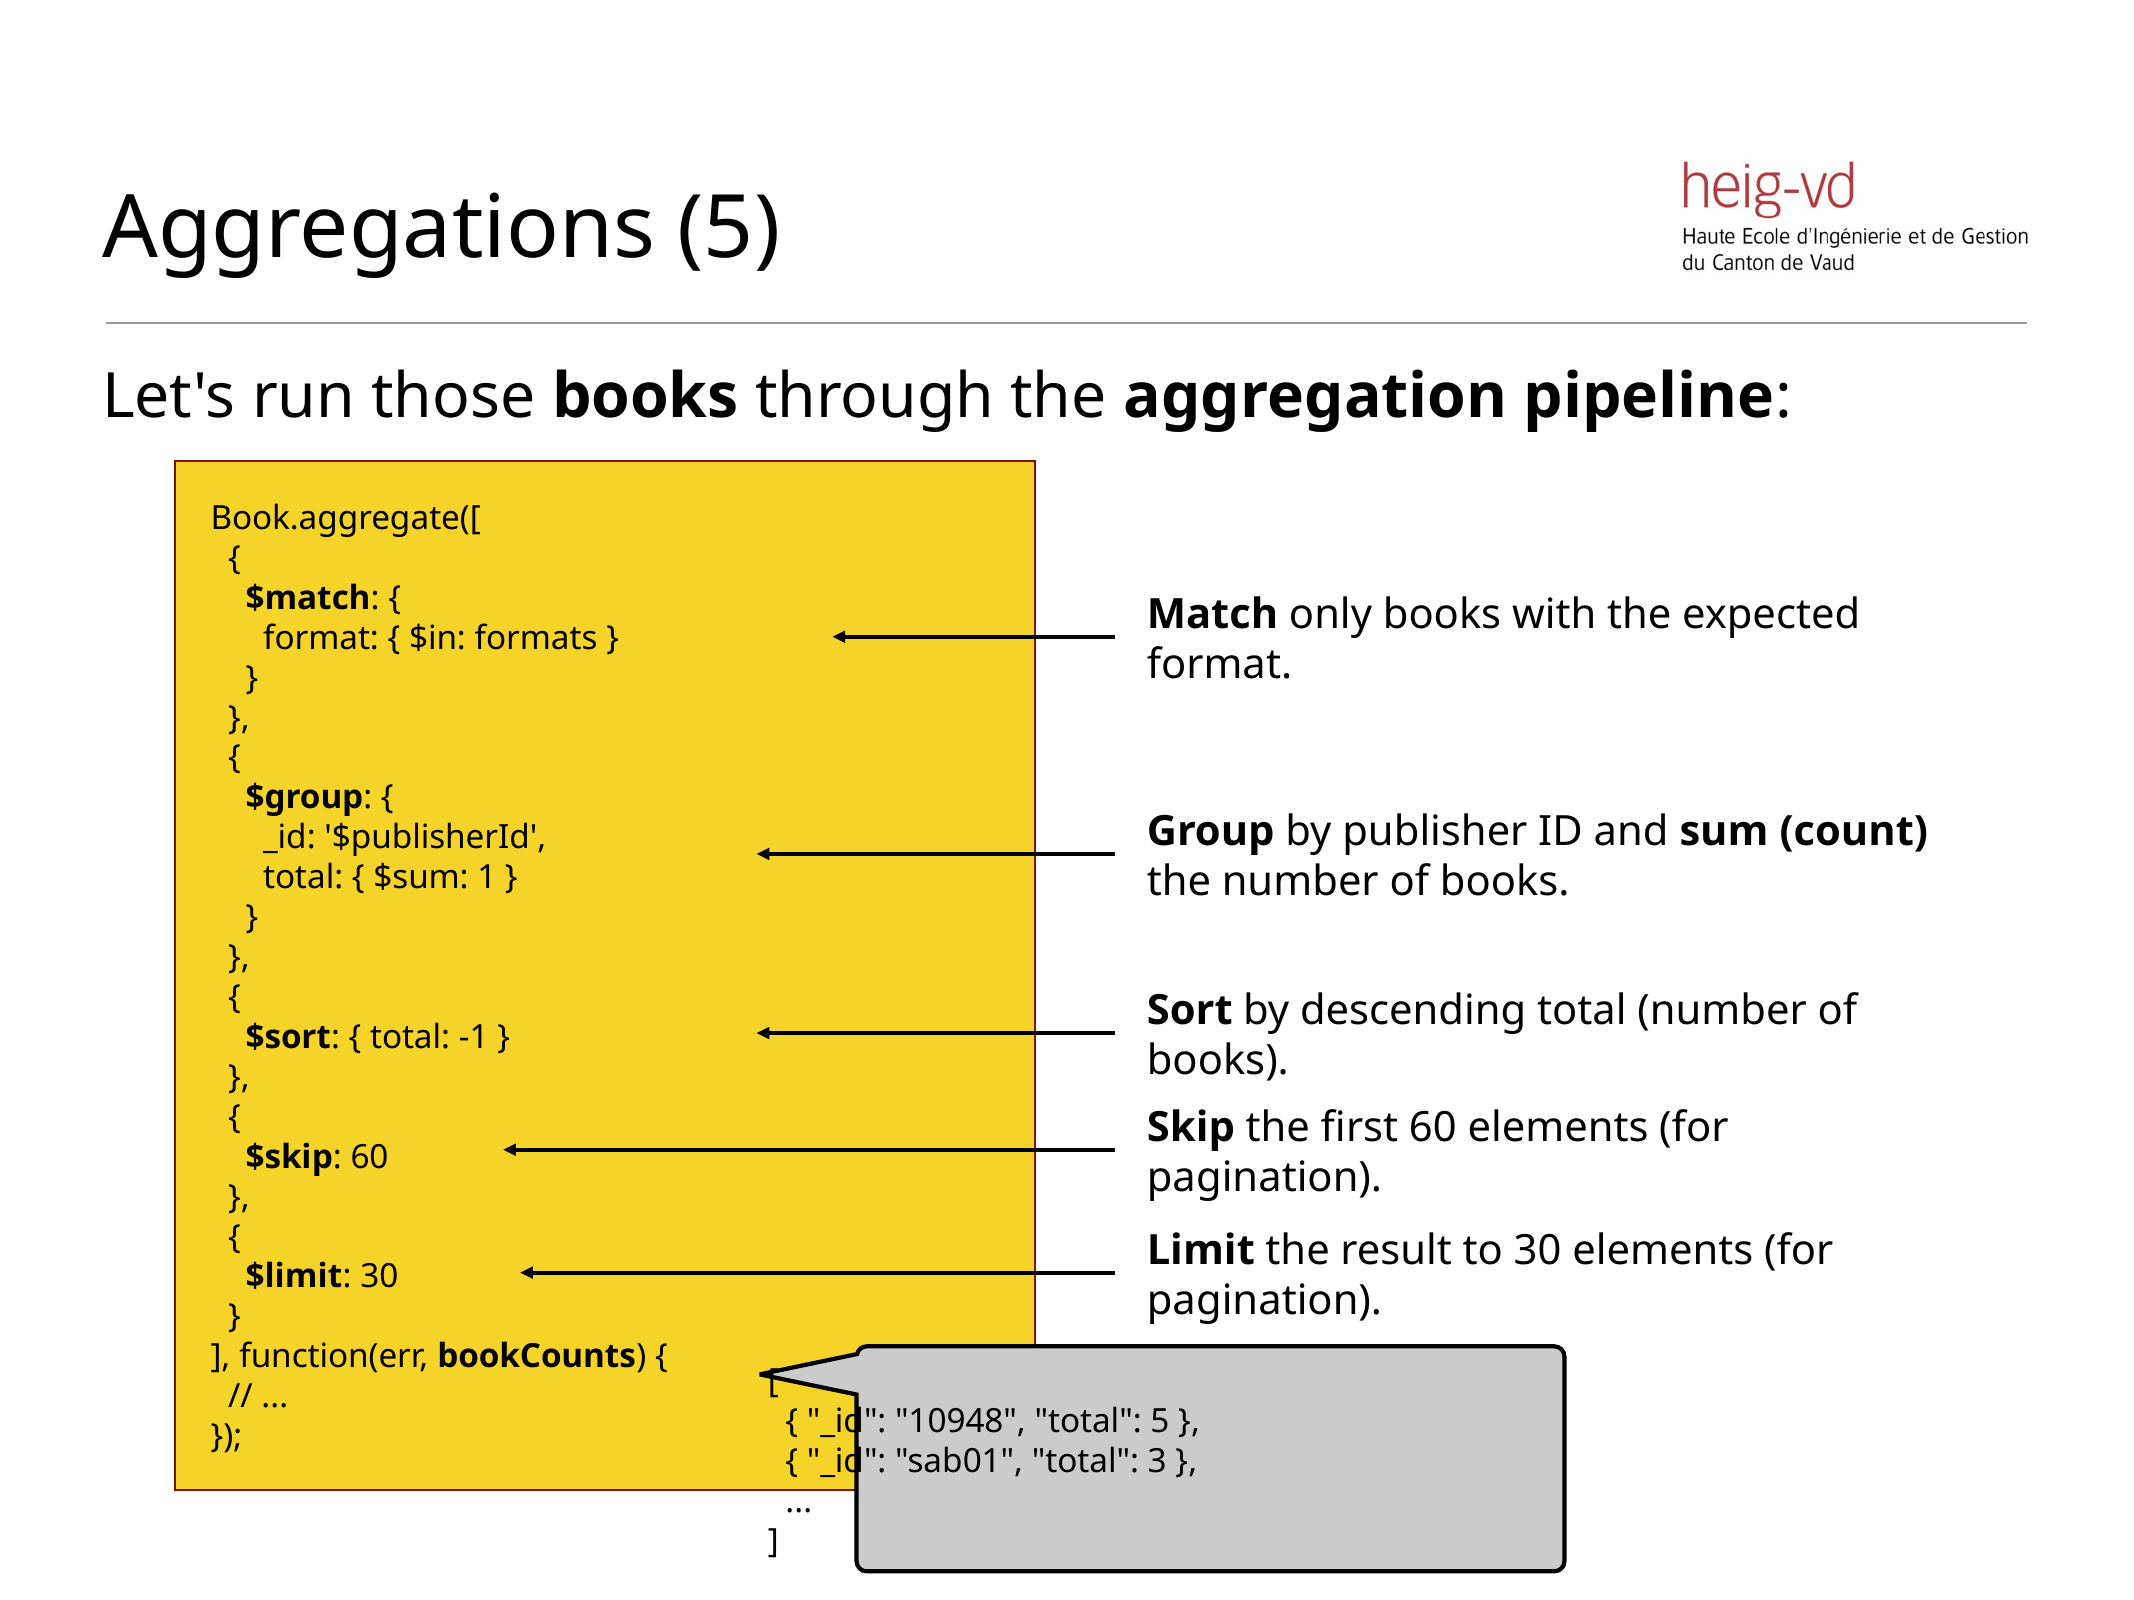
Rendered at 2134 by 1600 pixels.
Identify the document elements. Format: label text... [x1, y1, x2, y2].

text_box Let's run those books through the aggregation pipeline: [93, 346, 2040, 439]
title Aggregations (5) [93, 54, 2040, 284]
text_box Skip the first 60 elements (for pagination). [1138, 1091, 1960, 1209]
text_box Book.aggregate([ { $match: { format: { $in: formats } } }, { $group: { _id: '$publisherId', total: { $sum: 1 } } }, { $sort: { total: -1 } }, { $skip: 60 }, { $limit: 30 } ], function(err, bookCounts) { // ... }); [175, 460, 1036, 1490]
text_box Group by publisher ID and sum (count) the number of books. [1138, 795, 1960, 913]
text_box [ { "_id": "10948", "total": 5 }, { "_id": "sab01", "total": 3 }, ... ] [773, 1346, 1565, 1572]
text_box Match only books with the expected format. [1138, 578, 1960, 696]
text_box Limit the result to 30 elements (for pagination). [1138, 1214, 1960, 1332]
text_box Sort by descending total (number of books). [1138, 974, 1960, 1091]
